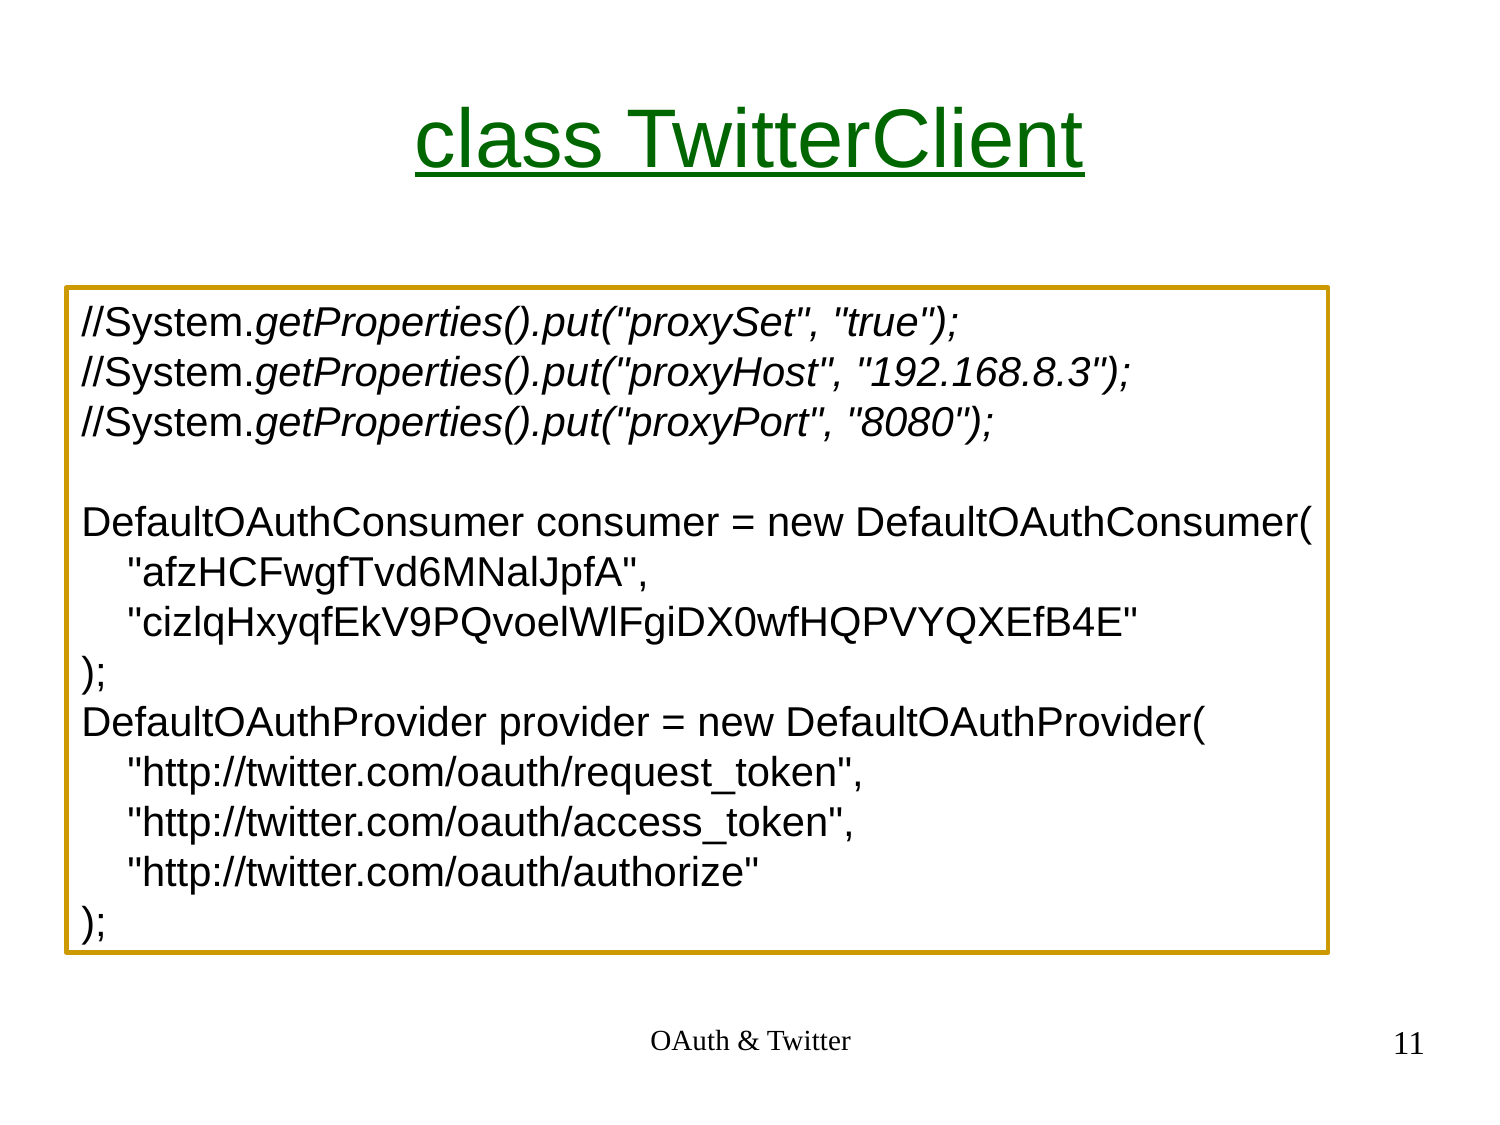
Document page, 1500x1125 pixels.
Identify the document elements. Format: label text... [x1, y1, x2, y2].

text_box //System.getProperties().put("proxySet", "true"); //System.getProperties().put("proxyHost", "192.168.8.3"); //System.getProperties().put("proxyPort", "8080"); DefaultOAuthConsumer consumer = new DefaultOAuthConsumer( "afzHCFwgfTvd6MNalJpfA", "cizlqHxyqfEkV9PQvoelWlFgiDX0wfHQPVYQXEfB4E" ); DefaultOAuthProvider provider = new DefaultOAuthProvider( "http://twitter.com/oauth/request_token", "http://twitter.com/oauth/access_token", "http://twitter.com/oauth/authorize" ); [66, 287, 1329, 953]
title class TwitterClient [75, 45, 1425, 233]
